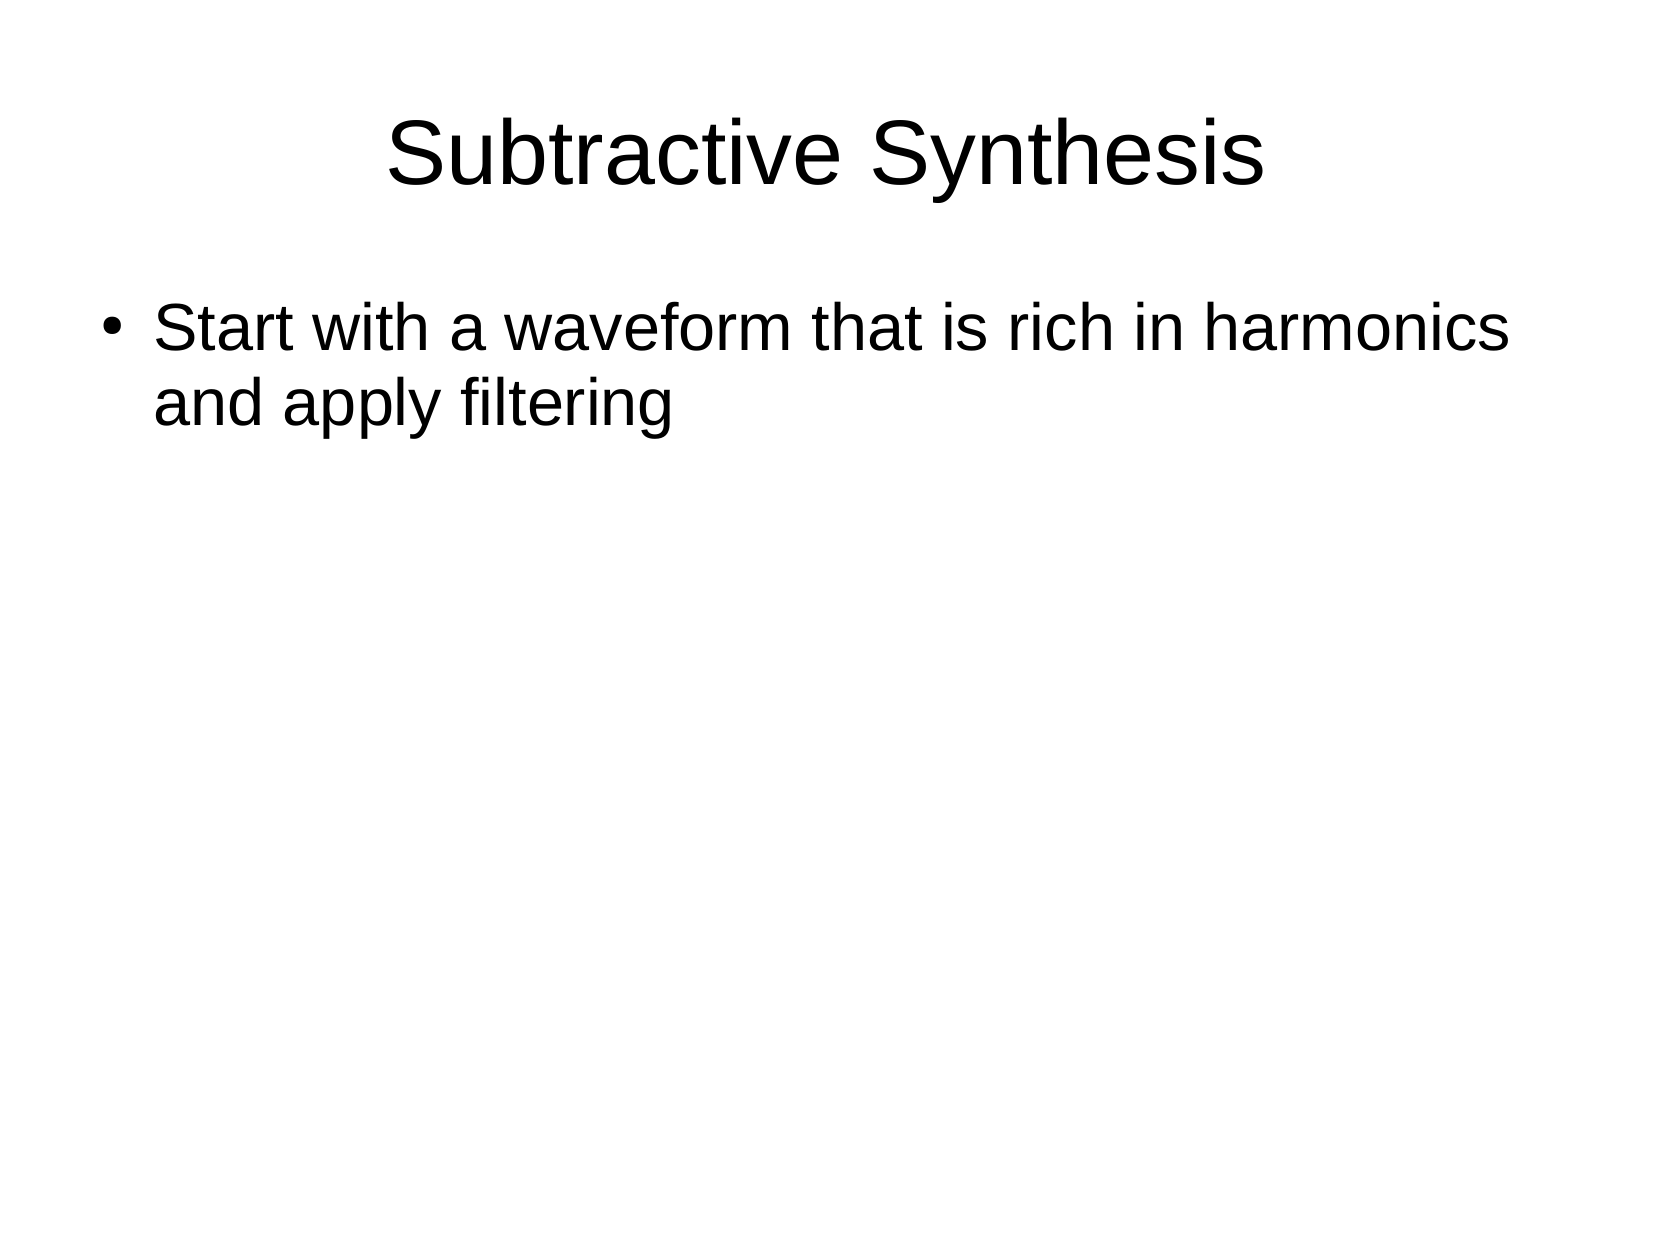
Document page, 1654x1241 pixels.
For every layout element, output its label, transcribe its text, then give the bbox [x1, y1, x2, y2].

list Start with a waveform that is rich in harmonics and apply filtering [82, 290, 1538, 1010]
title Subtractive Synthesis [82, 49, 1571, 257]
